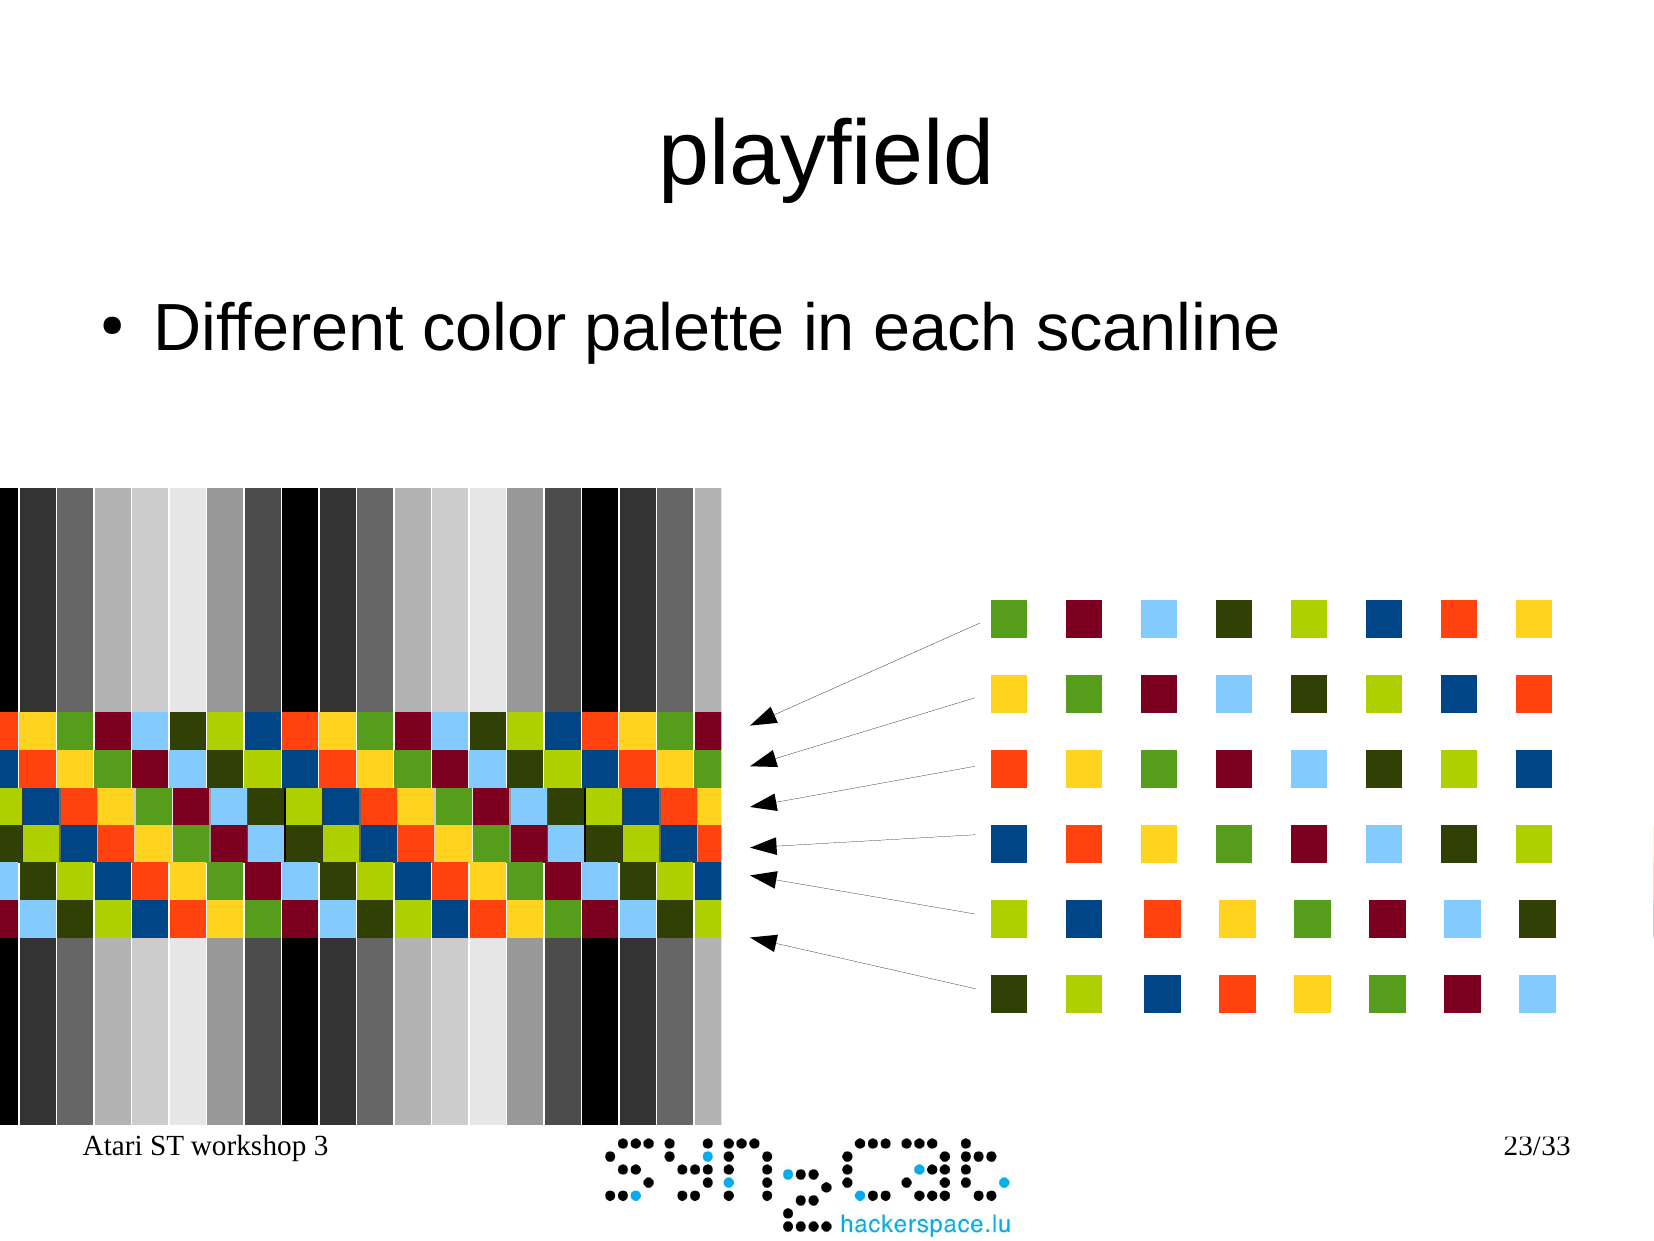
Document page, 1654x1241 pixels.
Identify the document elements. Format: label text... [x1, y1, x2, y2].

text_box [721, 471, 1654, 1137]
list Different color palette in each scanline [82, 863, 721, 1109]
picture [600, 1124, 1025, 1241]
list Different color palette in each scanline [82, 290, 1571, 788]
title playfield [82, 56, 1571, 250]
